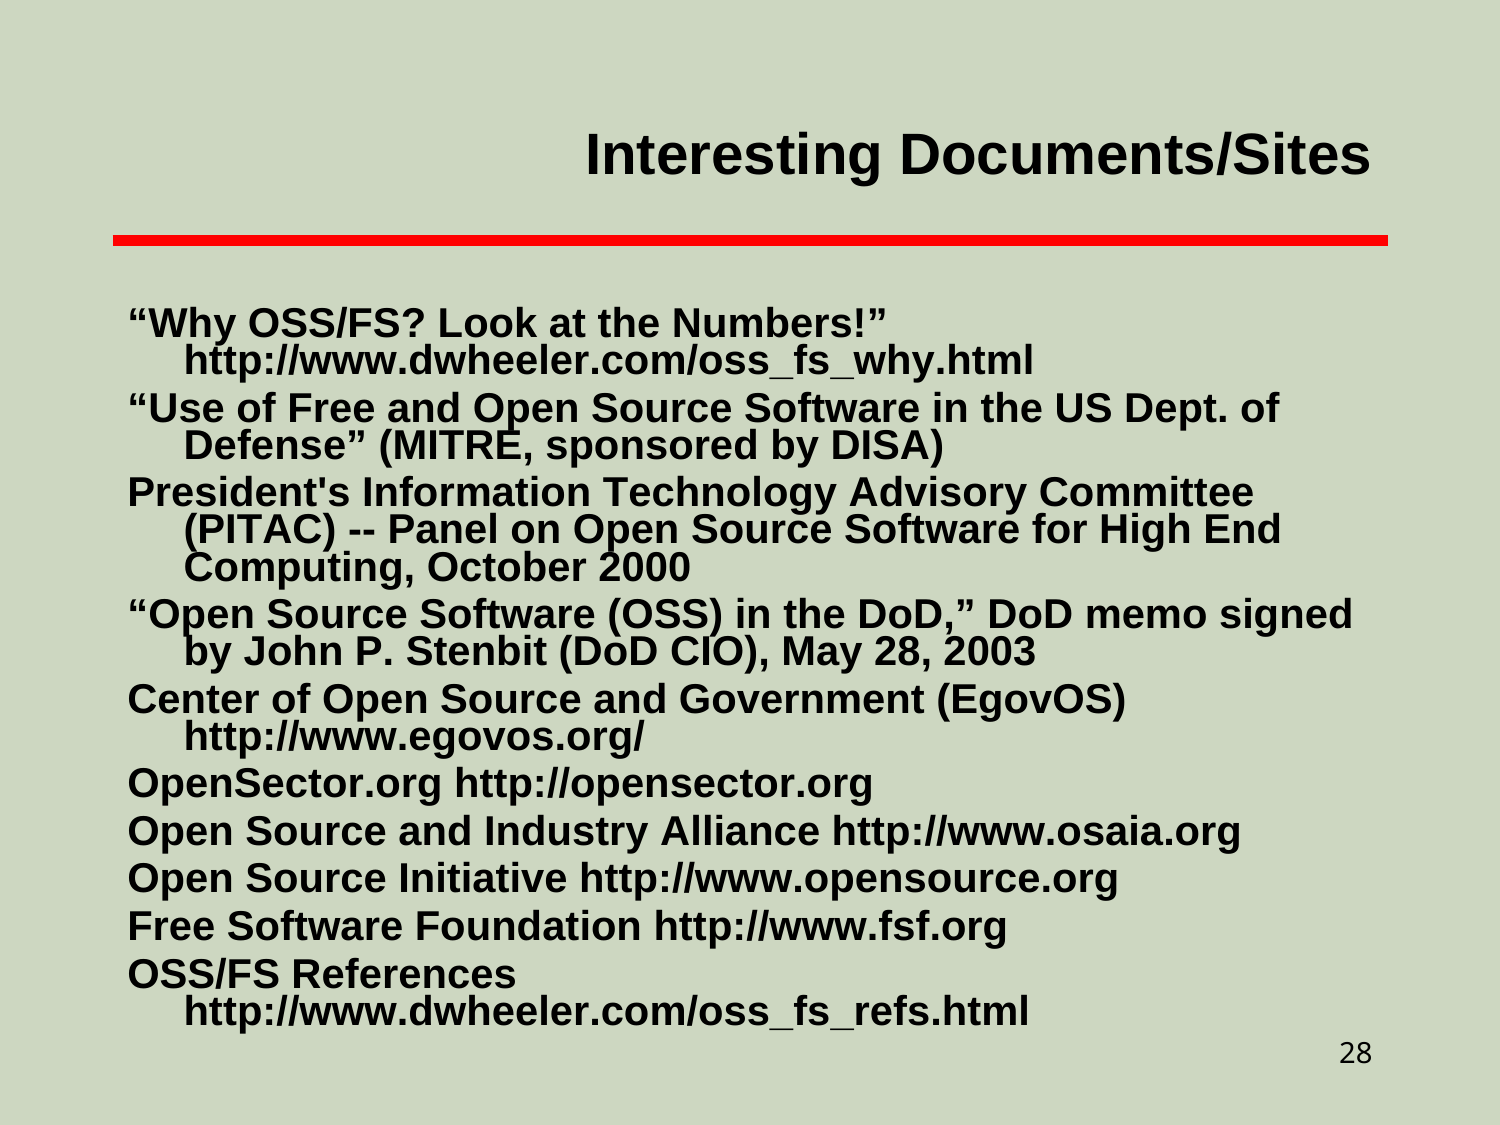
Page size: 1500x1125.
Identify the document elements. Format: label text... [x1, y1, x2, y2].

list “Why OSS/FS? Look at the Numbers!” http://www.dwheeler.com/oss_fs_why.html “Use of Free and Open Source Software in the US Dept. of Defense” (MITRE, sponsored by DISA) President's Information Technology Advisory Committee (PITAC) -- Panel on Open Source Software for High End Computing, October 2000 “Open Source Software (OSS) in the DoD,” DoD memo signed by John P. Stenbit (DoD CIO), May 28, 2003 Center of Open Source and Government (EgovOS) http://www.egovos.org/ OpenSector.org http://opensector.org Open Source and Industry Alliance http://www.osaia.org Open Source Initiative http://www.opensource.org Free Software Foundation http://www.fsf.org OSS/FS References http://www.dwheeler.com/oss_fs_refs.html [112, 299, 1388, 1050]
title Interesting Documents/Sites [337, 85, 1388, 224]
